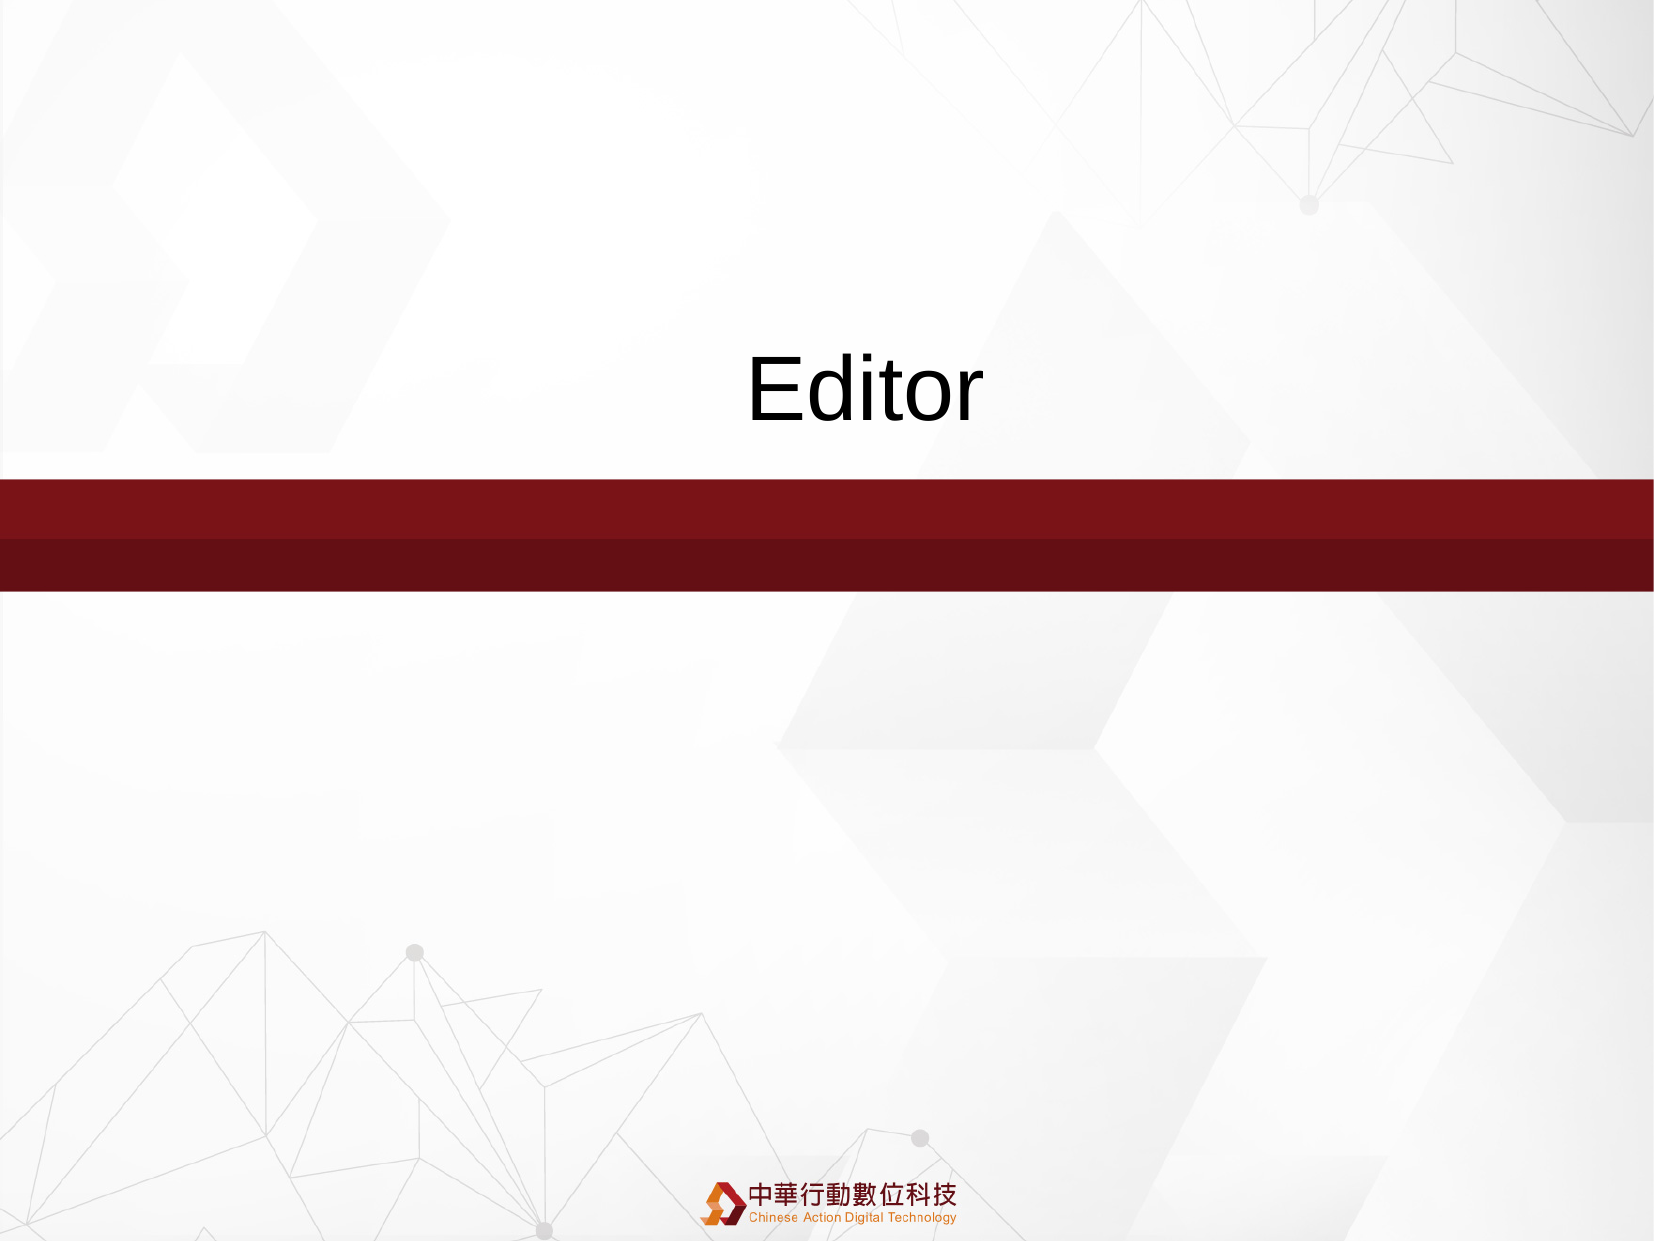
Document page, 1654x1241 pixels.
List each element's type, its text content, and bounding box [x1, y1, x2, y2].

title Editor [105, 285, 1594, 493]
picture [0, 0, 1654, 1241]
